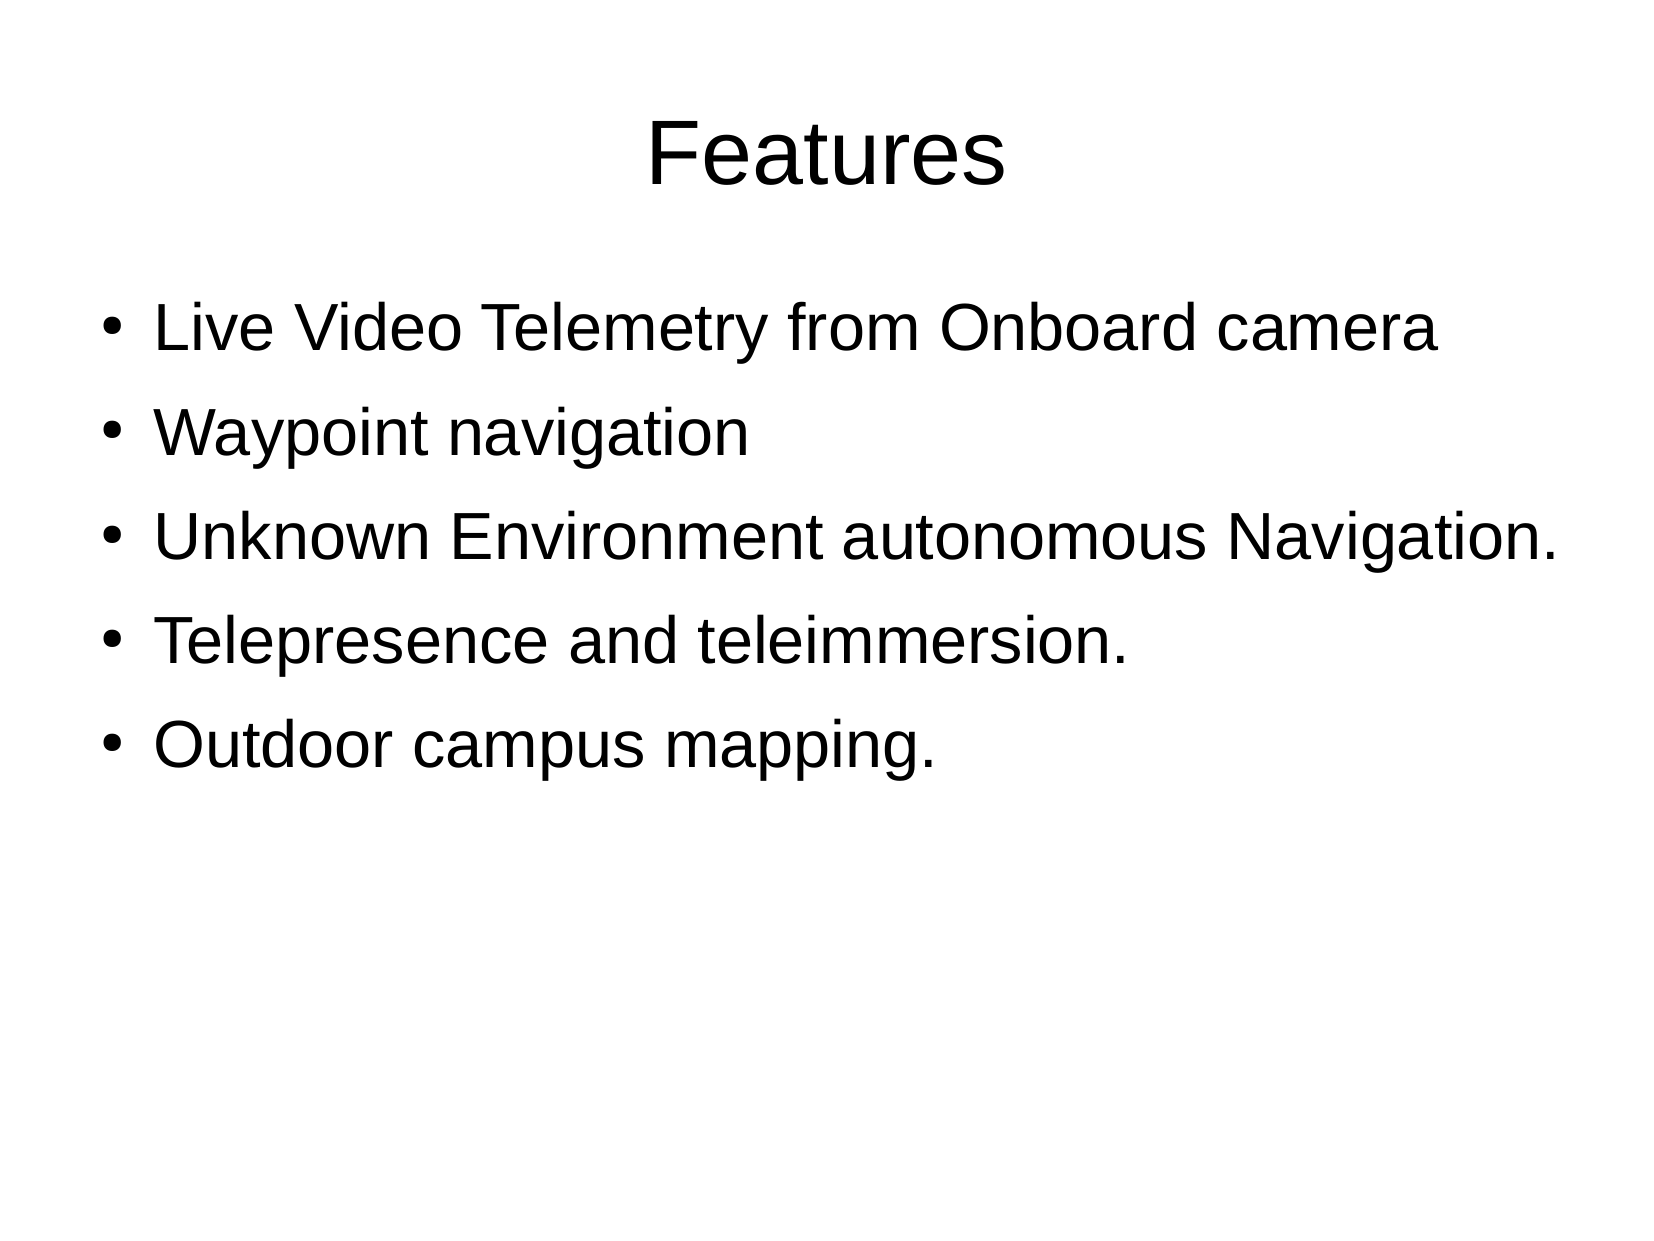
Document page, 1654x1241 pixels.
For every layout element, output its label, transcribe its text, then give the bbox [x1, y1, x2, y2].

list Live Video Telemetry from Onboard camera Waypoint navigation Unknown Environment autonomous Navigation. Telepresence and teleimmersion. Outdoor campus mapping. [82, 290, 1571, 1010]
title Features [82, 49, 1571, 257]
